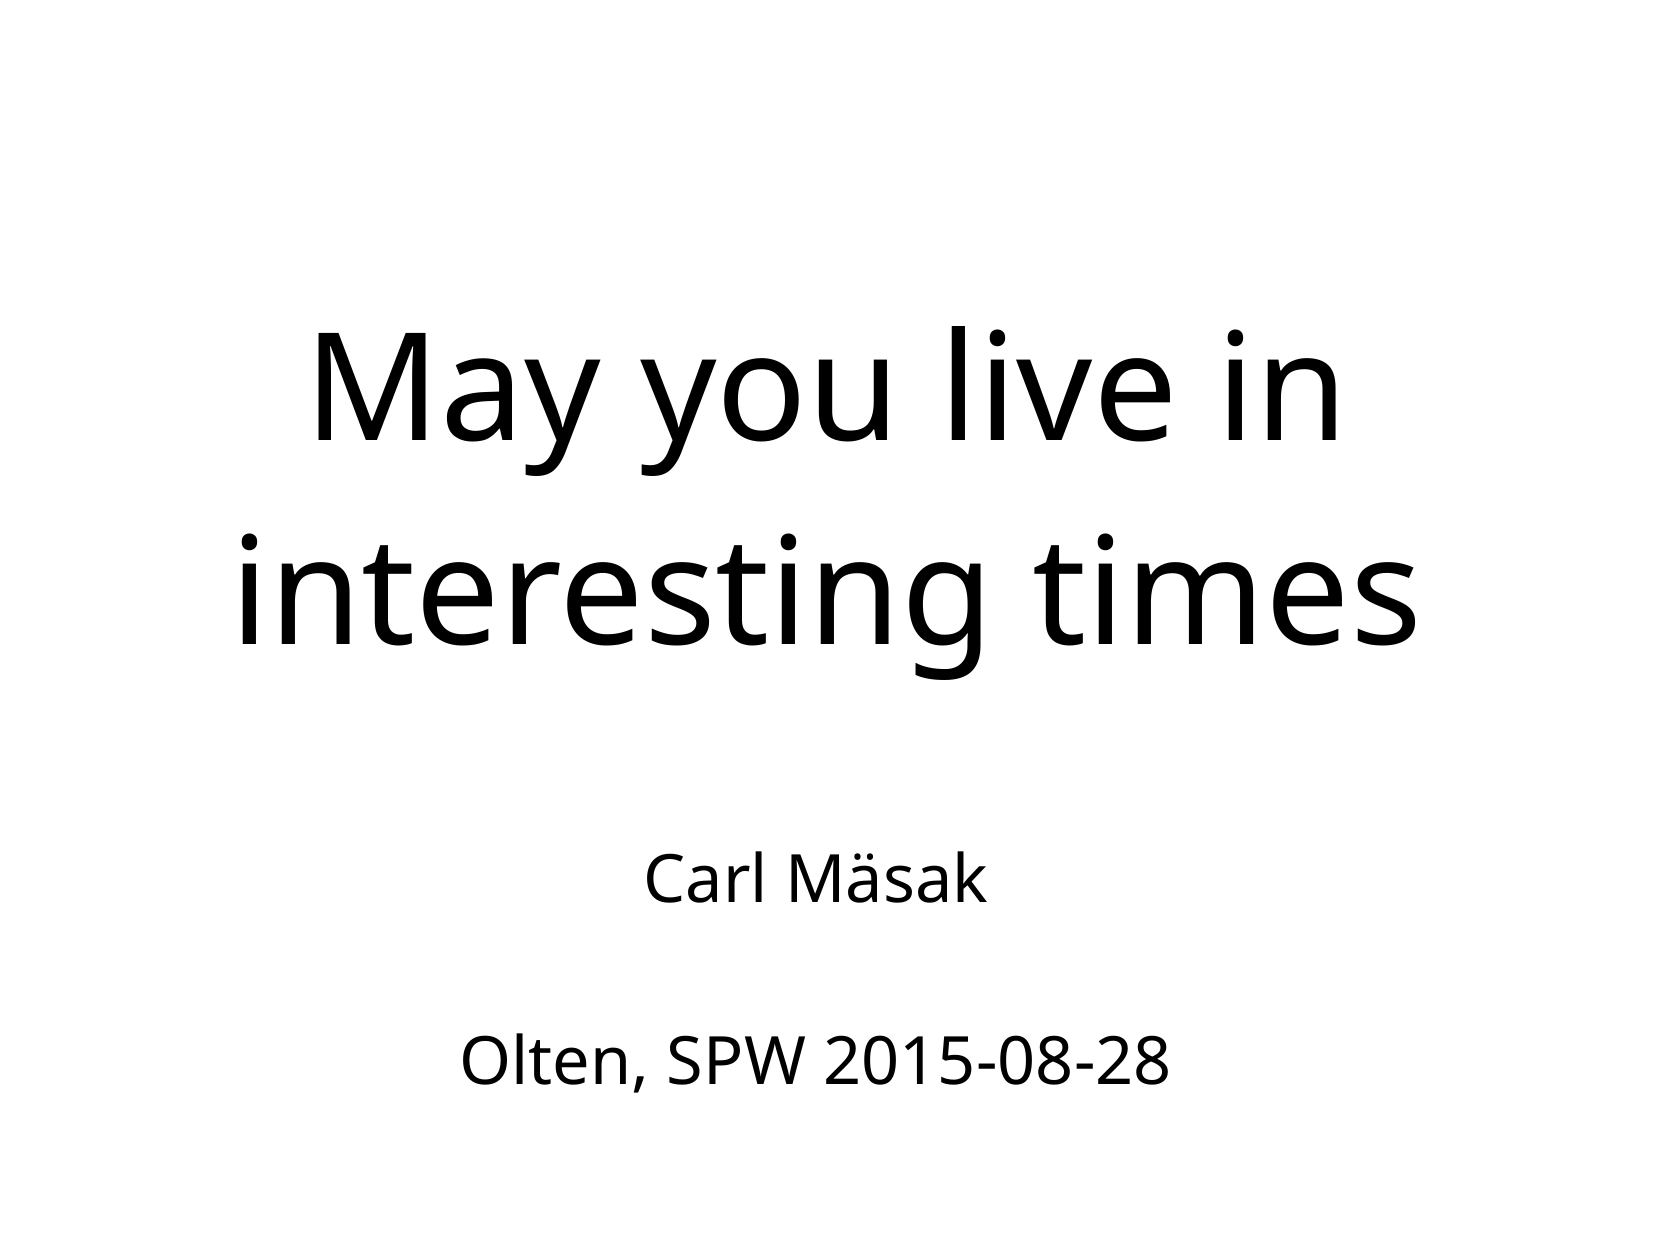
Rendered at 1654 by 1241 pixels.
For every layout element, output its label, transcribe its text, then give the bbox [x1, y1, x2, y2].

title May you live in interesting times [82, 315, 1571, 654]
text_box Carl Mäsak Olten, SPW 2015-08-28 [72, 854, 1561, 1081]
